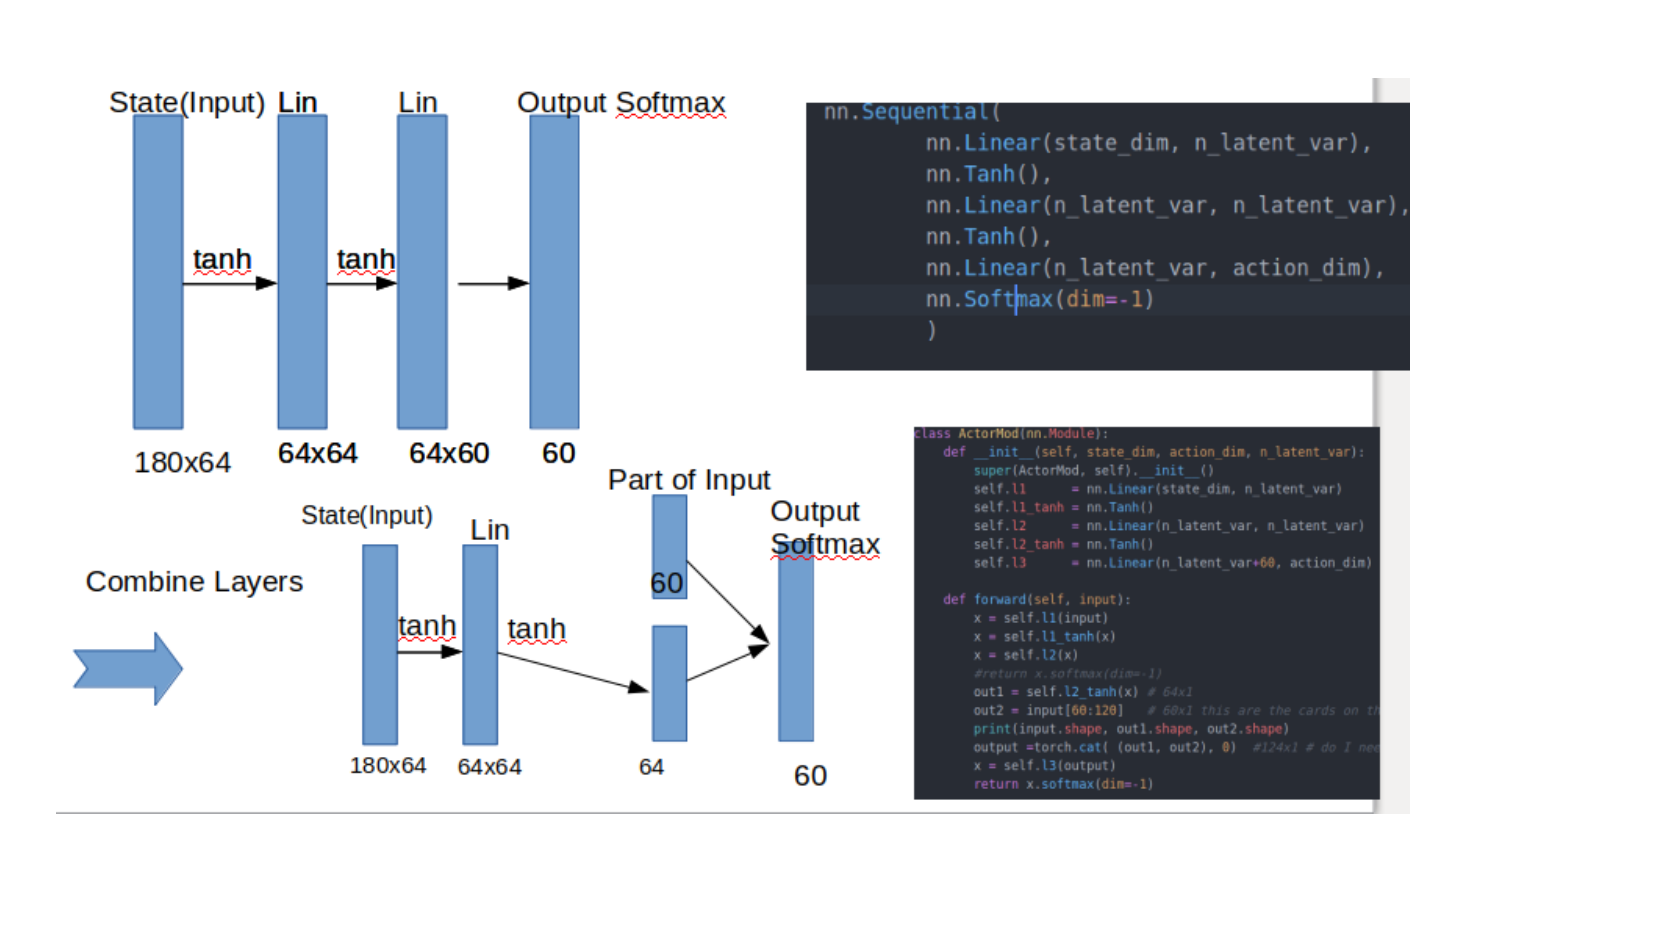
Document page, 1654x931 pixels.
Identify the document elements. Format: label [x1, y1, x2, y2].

picture [56, 78, 1410, 814]
